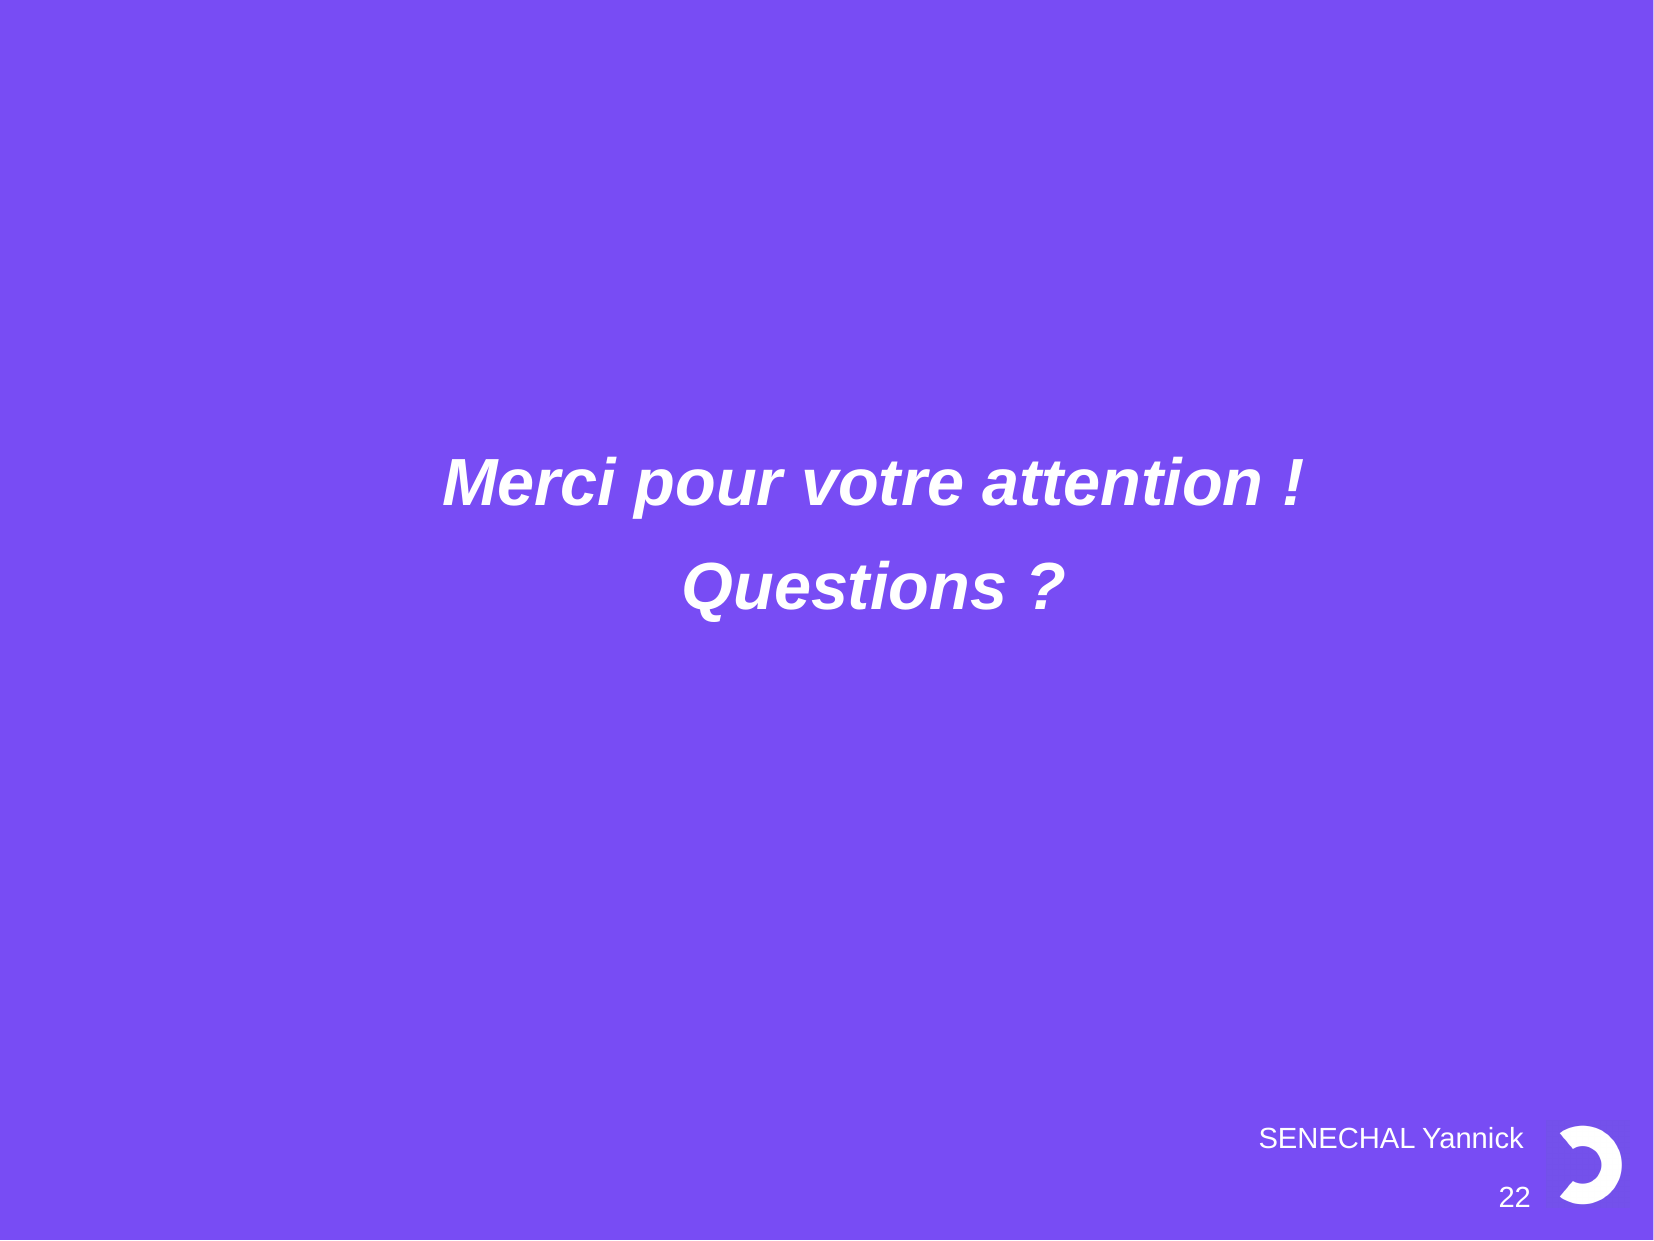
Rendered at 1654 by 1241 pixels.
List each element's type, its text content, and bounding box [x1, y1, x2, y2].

picture [1546, 1120, 1630, 1208]
list Merci pour votre attention ! Questions ? [94, 236, 1583, 1055]
